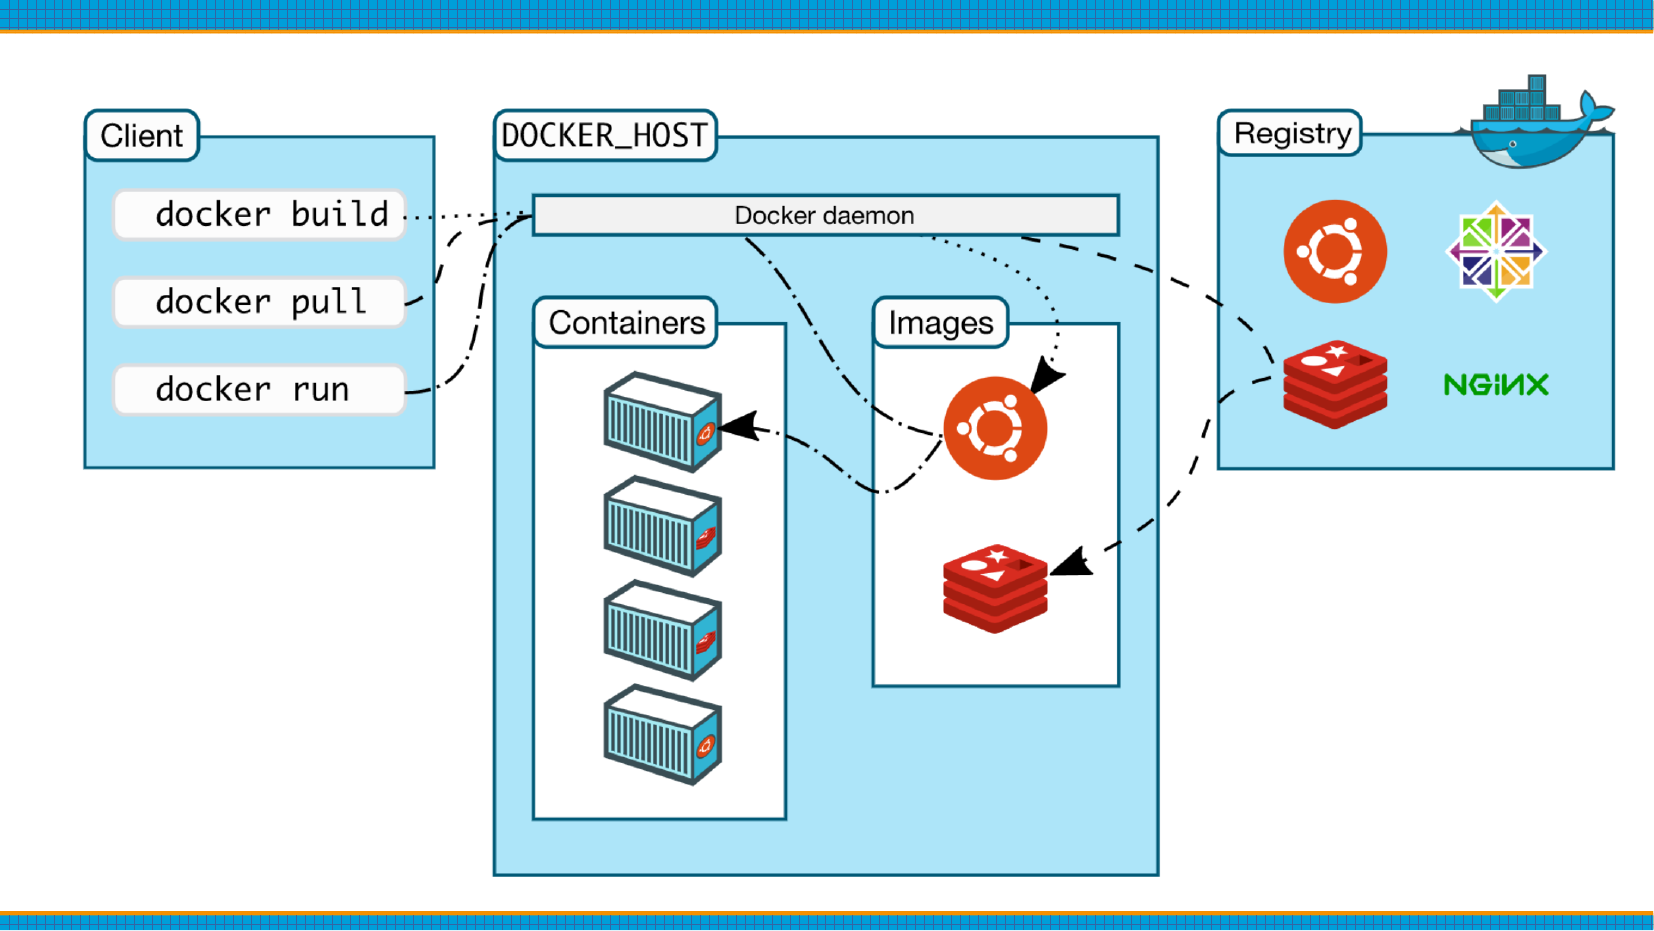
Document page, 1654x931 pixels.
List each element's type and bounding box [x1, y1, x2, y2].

picture [59, 58, 1625, 902]
